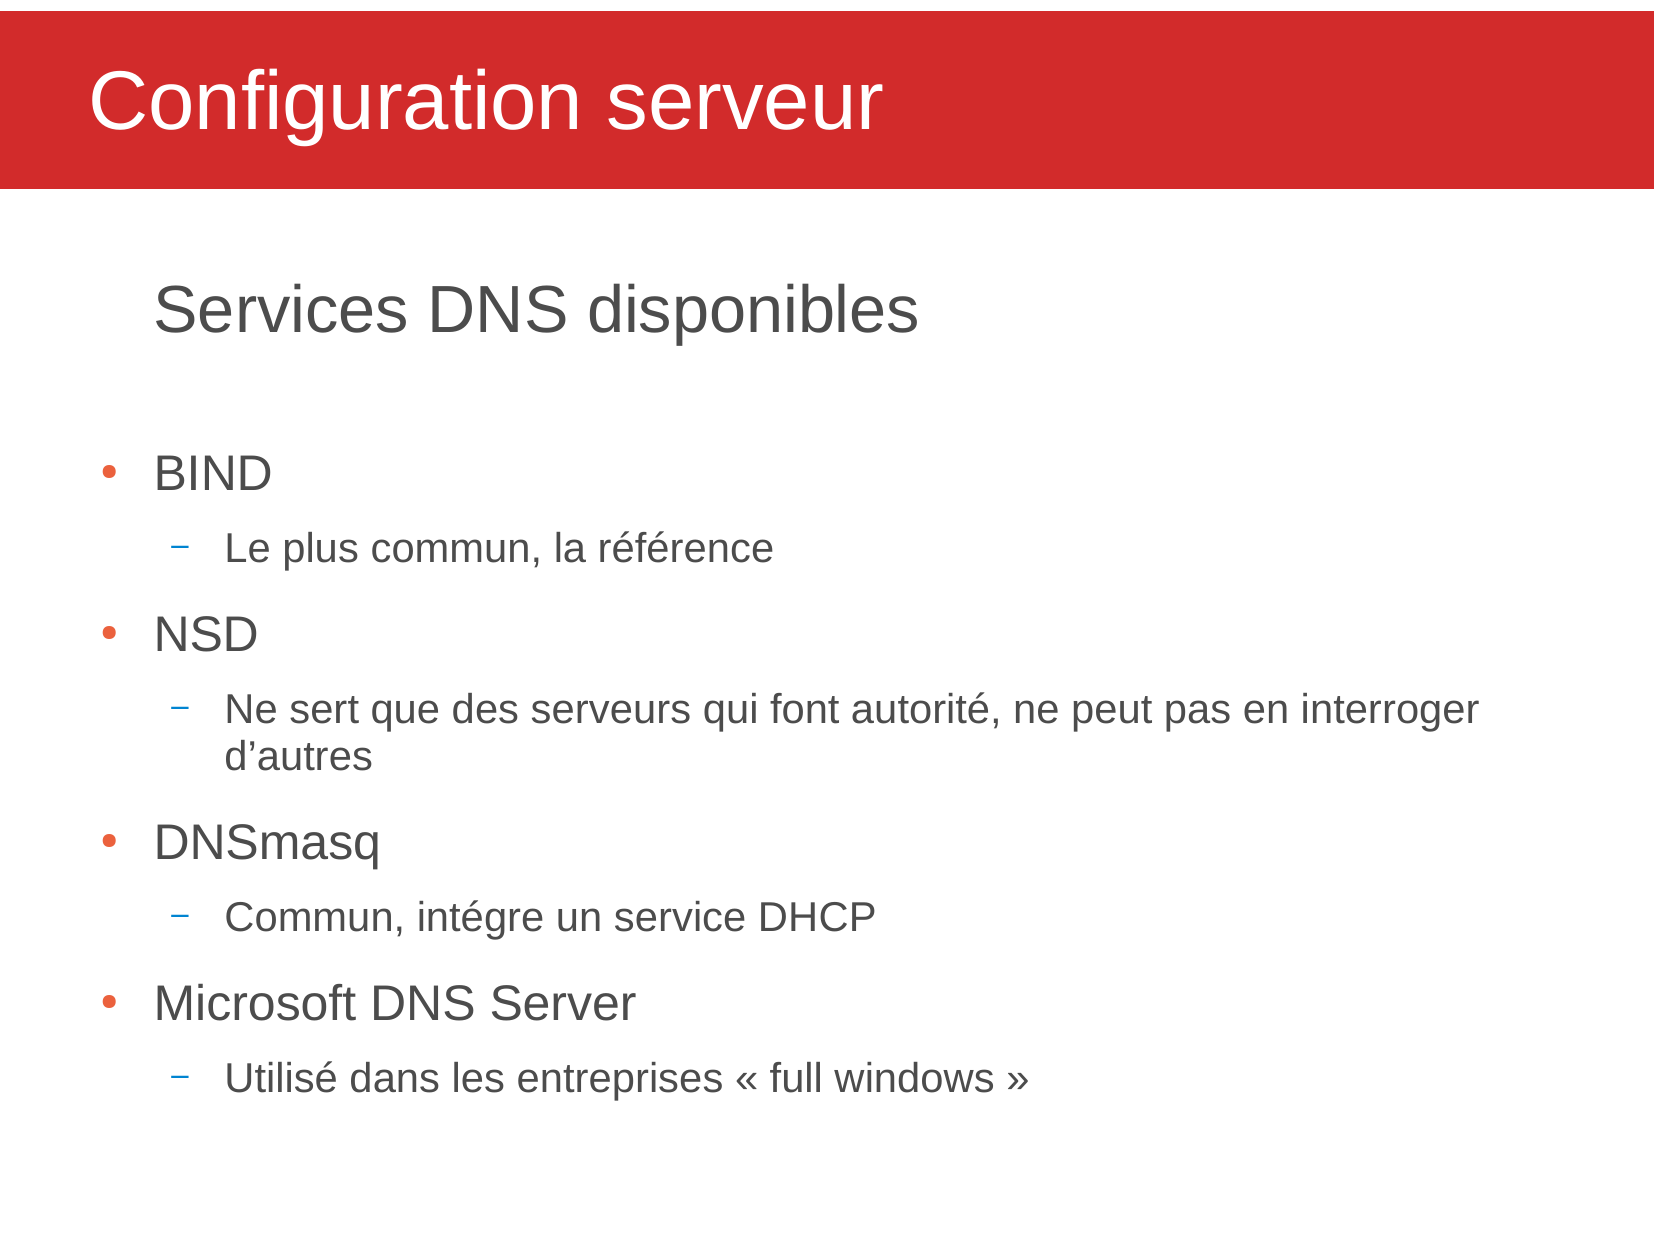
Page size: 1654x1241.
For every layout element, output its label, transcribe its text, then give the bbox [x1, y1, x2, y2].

title Configuration serveur [0, 11, 1654, 189]
list Services DNS disponibles BIND Le plus commun, la référence NSD Ne sert que des serveurs qui font autorité, ne peut pas en interroger d’autres DNSmasq Commun, intégre un service DHCP Microsoft DNS Server Utilisé dans les entreprises « full windows » [82, 271, 1571, 1182]
